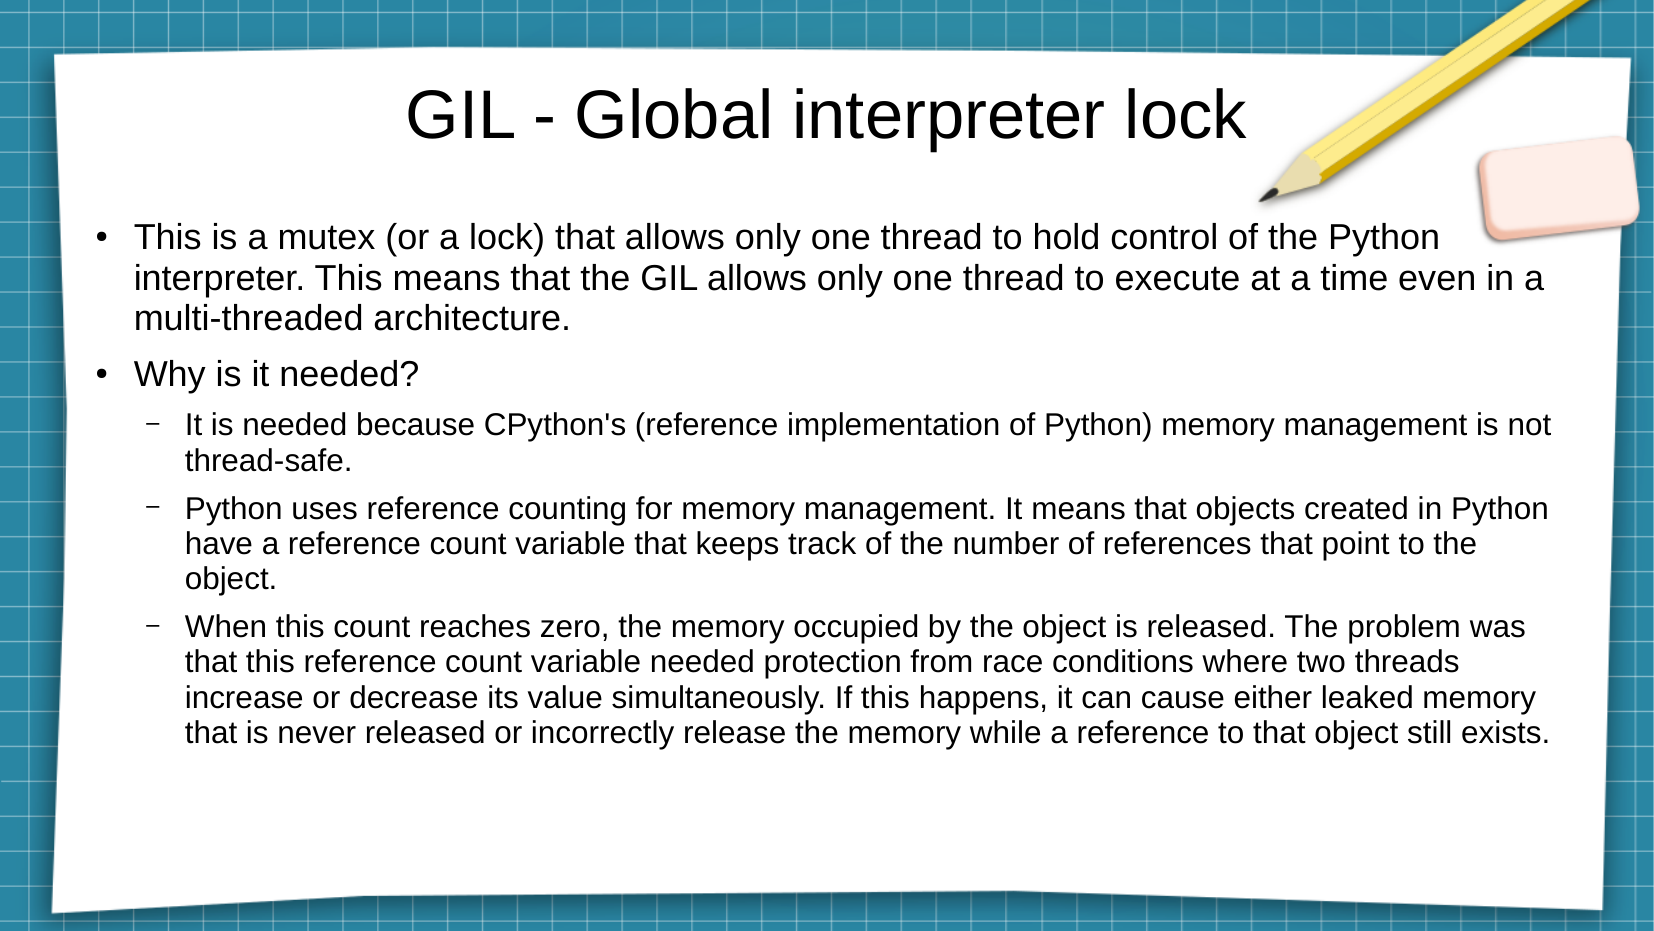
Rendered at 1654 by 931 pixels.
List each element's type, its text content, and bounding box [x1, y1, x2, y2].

list This is a mutex (or a lock) that allows only one thread to hold control of the Python interpreter. This means that the GIL allows only one thread to execute at a time even in a multi-threaded architecture. Why is it needed? It is needed because CPython's (reference implementation of Python) memory management is not thread-safe. Python uses reference counting for memory management. It means that objects created in Python have a reference count variable that keeps track of the number of references that point to the object. When this count reaches zero, the memory occupied by the object is released. The problem was that this reference count variable needed protection from race conditions where two threads increase or decrease its value simultaneously. If this happens, it can cause either leaked memory that is never released or incorrectly release the memory while a reference to that object still exists. [82, 217, 1571, 758]
title GIL - Global interpreter lock [82, 37, 1571, 193]
picture [0, 0, 1654, 931]
